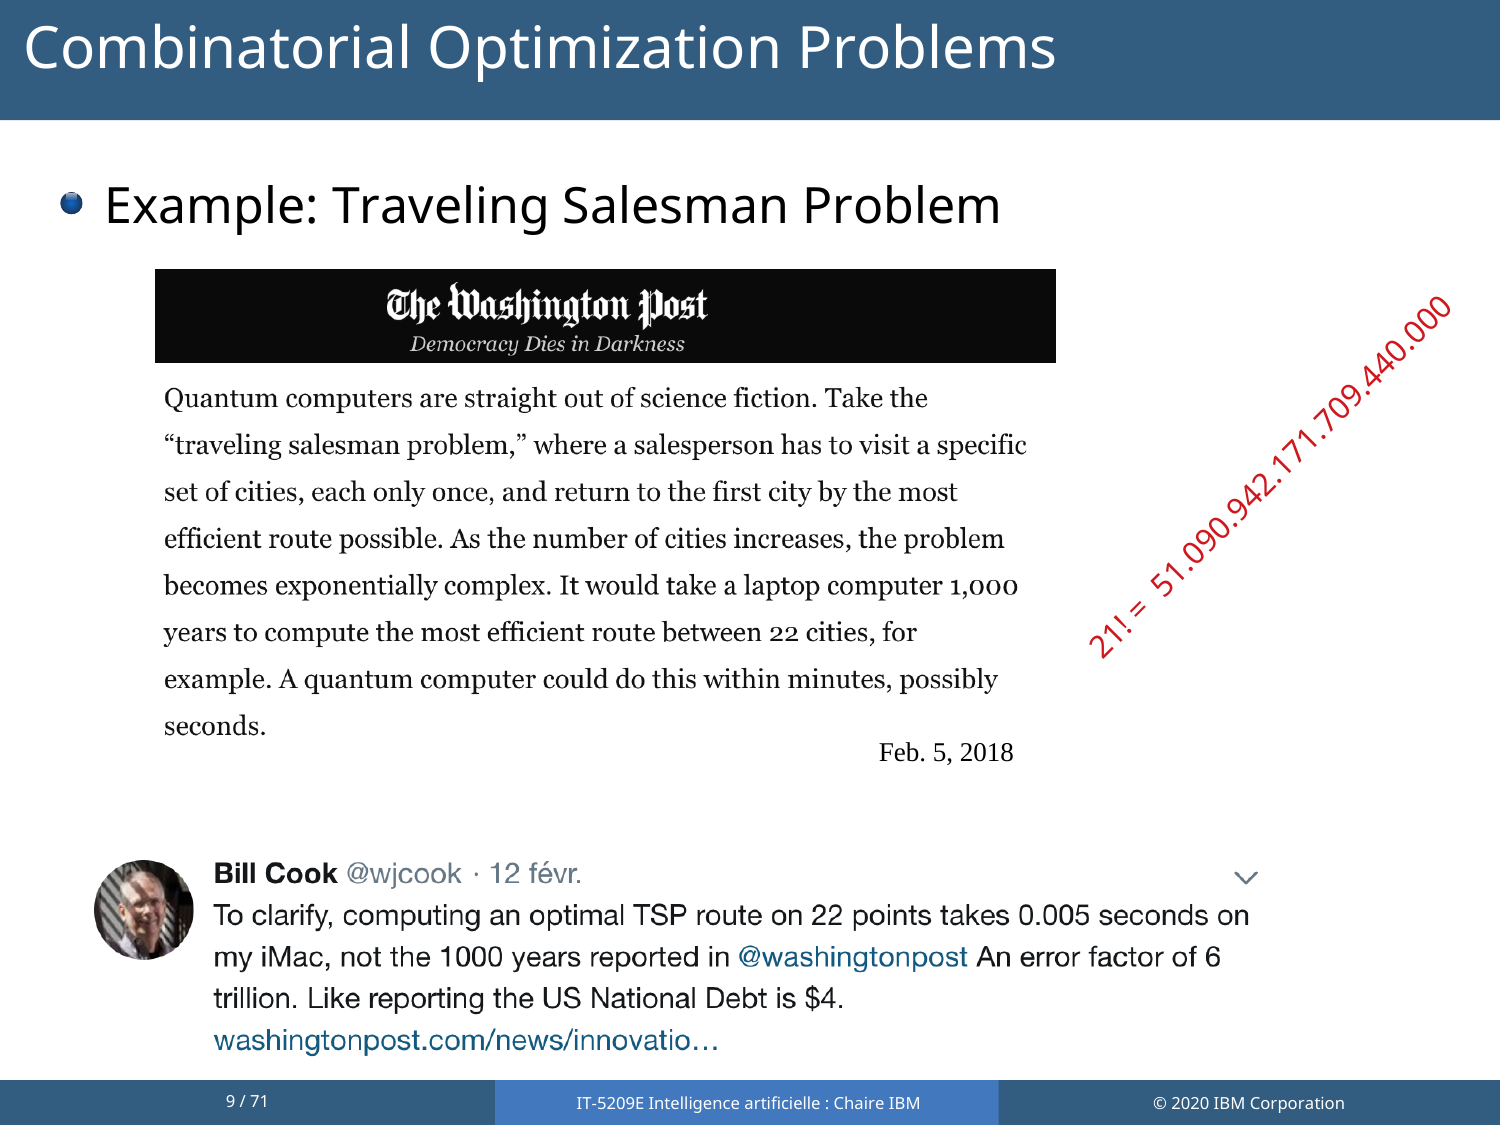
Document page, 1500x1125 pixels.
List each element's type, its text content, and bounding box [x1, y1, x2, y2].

text_box Feb. 5, 2018 [864, 726, 1029, 775]
text_box 21! = 51.090.942.171.709.440.000 [1064, 214, 1500, 699]
list Example: Traveling Salesman Problem [45, 165, 1441, 300]
picture [152, 371, 1053, 750]
picture [155, 269, 1056, 363]
picture [77, 843, 1278, 1066]
title Combinatorial Optimization Problems [0, 0, 1500, 121]
